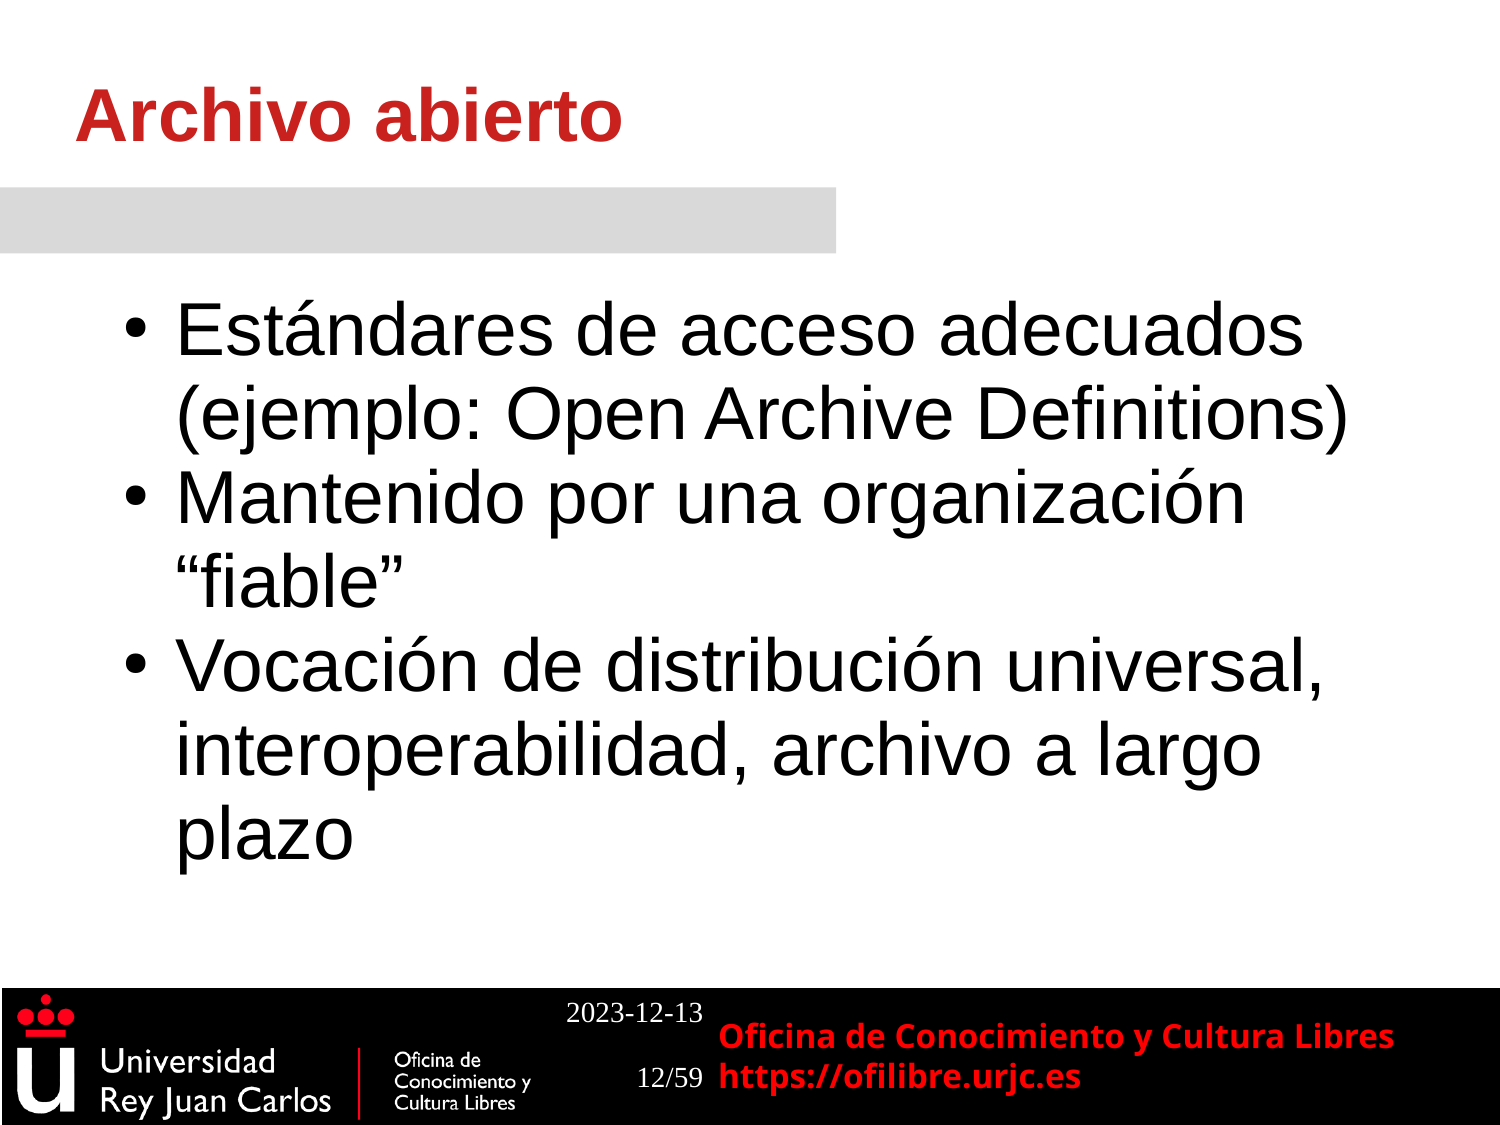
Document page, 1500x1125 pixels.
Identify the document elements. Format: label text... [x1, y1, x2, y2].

text_box Estándares de acceso adecuados (ejemplo: Open Archive Definitions) Mantenido por una organización “fiable” Vocación de distribución universal, interoperabilidad, archivo a largo plazo [90, 280, 1381, 967]
text_box Archivo abierto [60, 66, 691, 249]
picture [17, 994, 531, 1120]
title [75, 7, 1425, 196]
